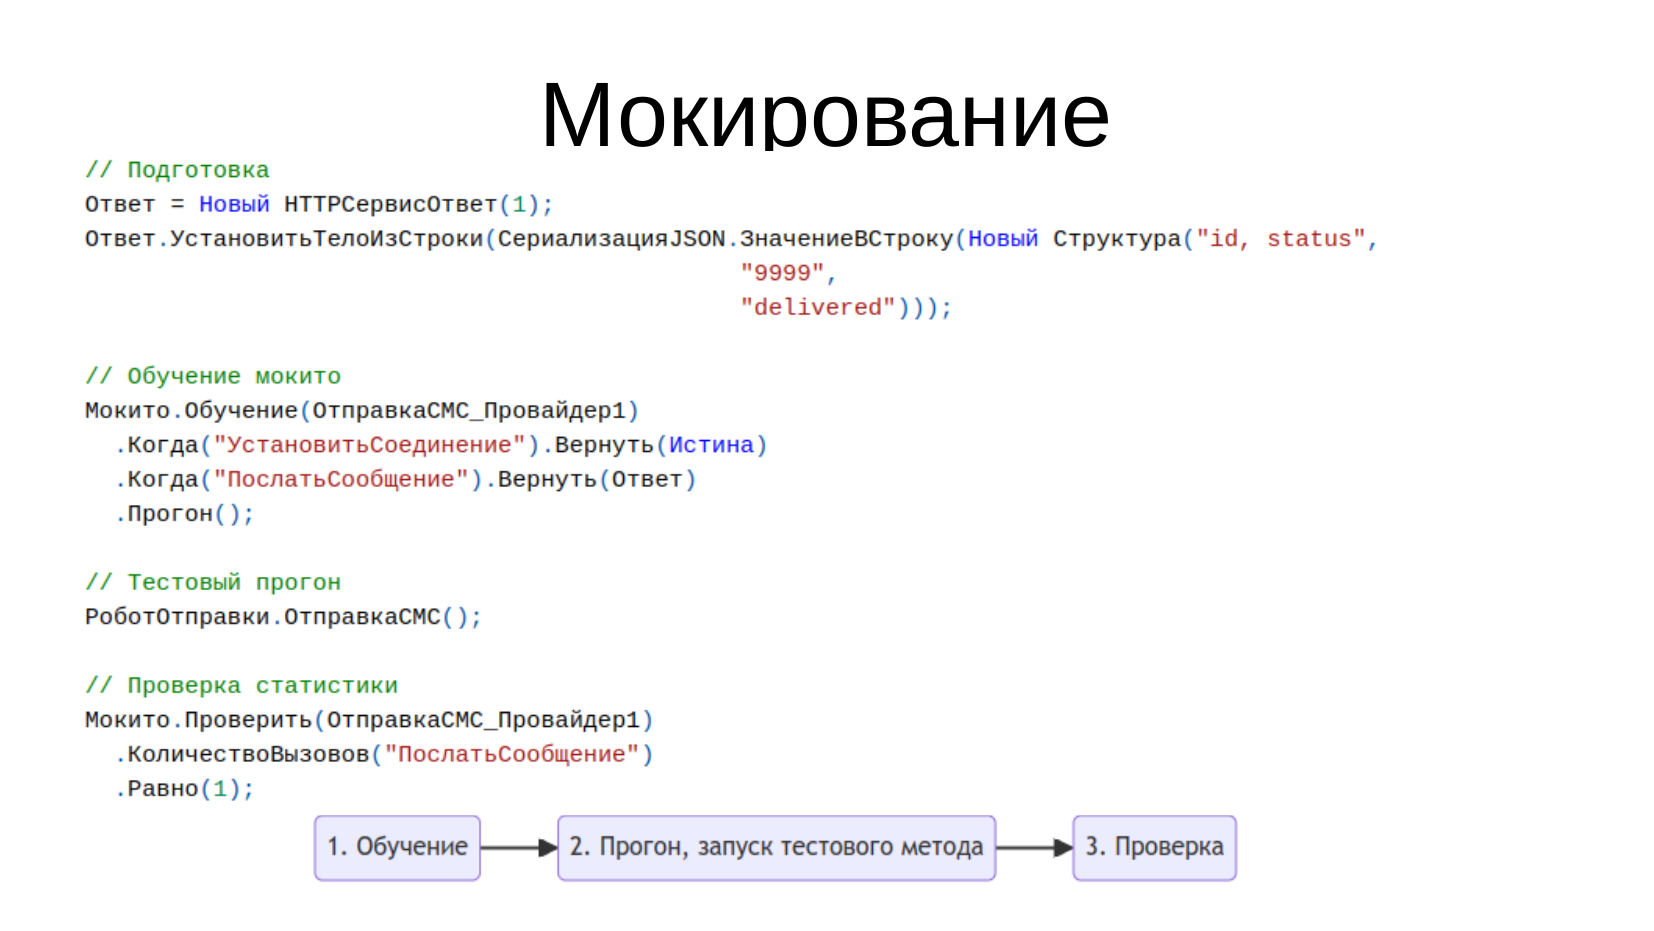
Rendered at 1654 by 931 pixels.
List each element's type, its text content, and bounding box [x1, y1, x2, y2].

picture [59, 151, 1398, 890]
title Мокирование [82, 37, 1571, 193]
